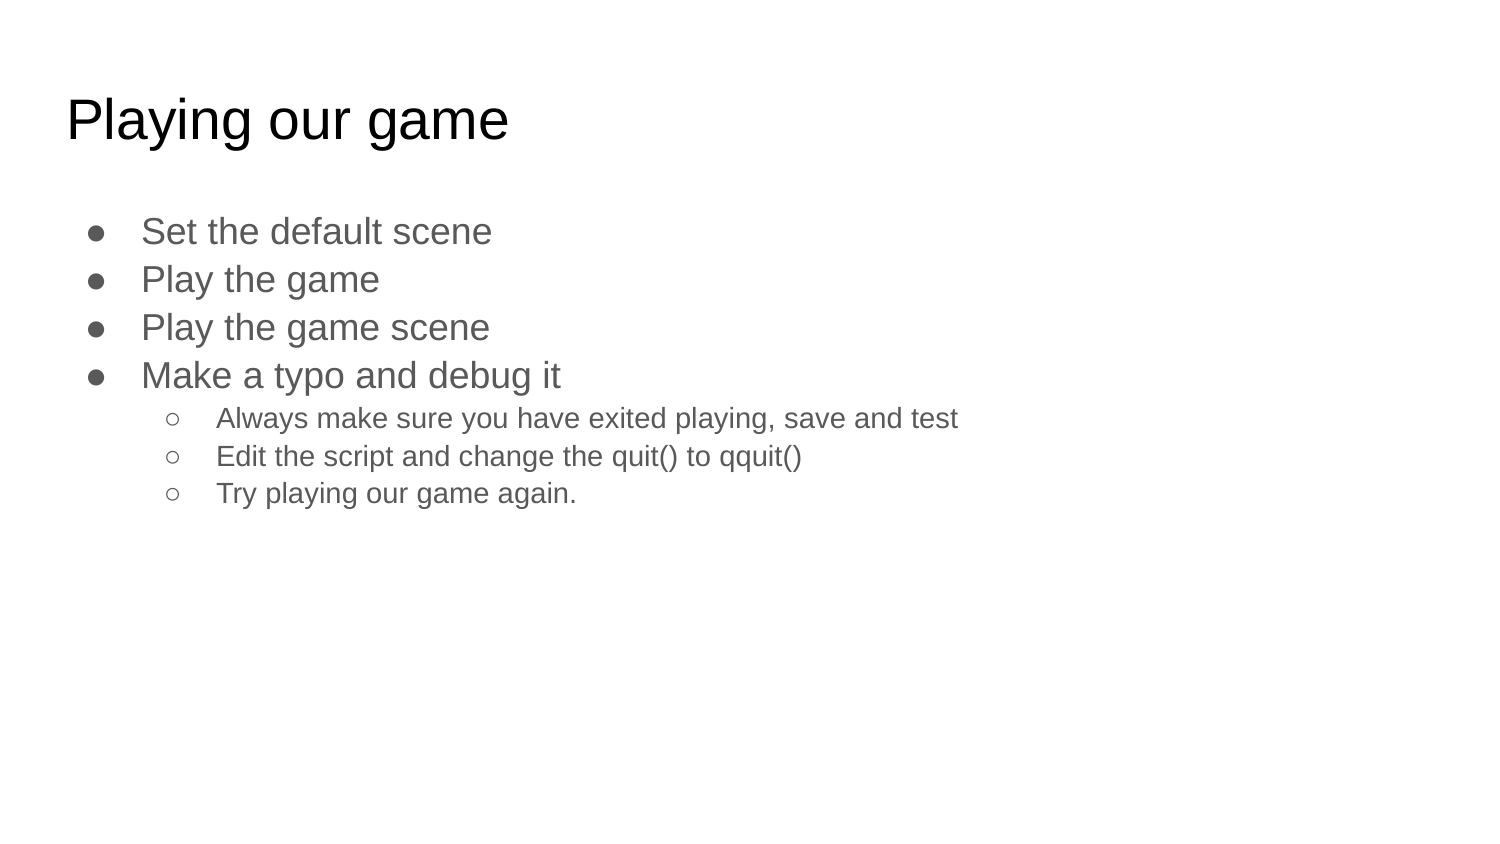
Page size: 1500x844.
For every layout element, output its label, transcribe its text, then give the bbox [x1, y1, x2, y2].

title Playing our game [51, 72, 1449, 167]
list Set the default scene Play the game Play the game scene Make a typo and debug it Always make sure you have exited playing, save and test Edit the script and change the quit() to qquit() Try playing our game again. [51, 189, 1449, 750]
